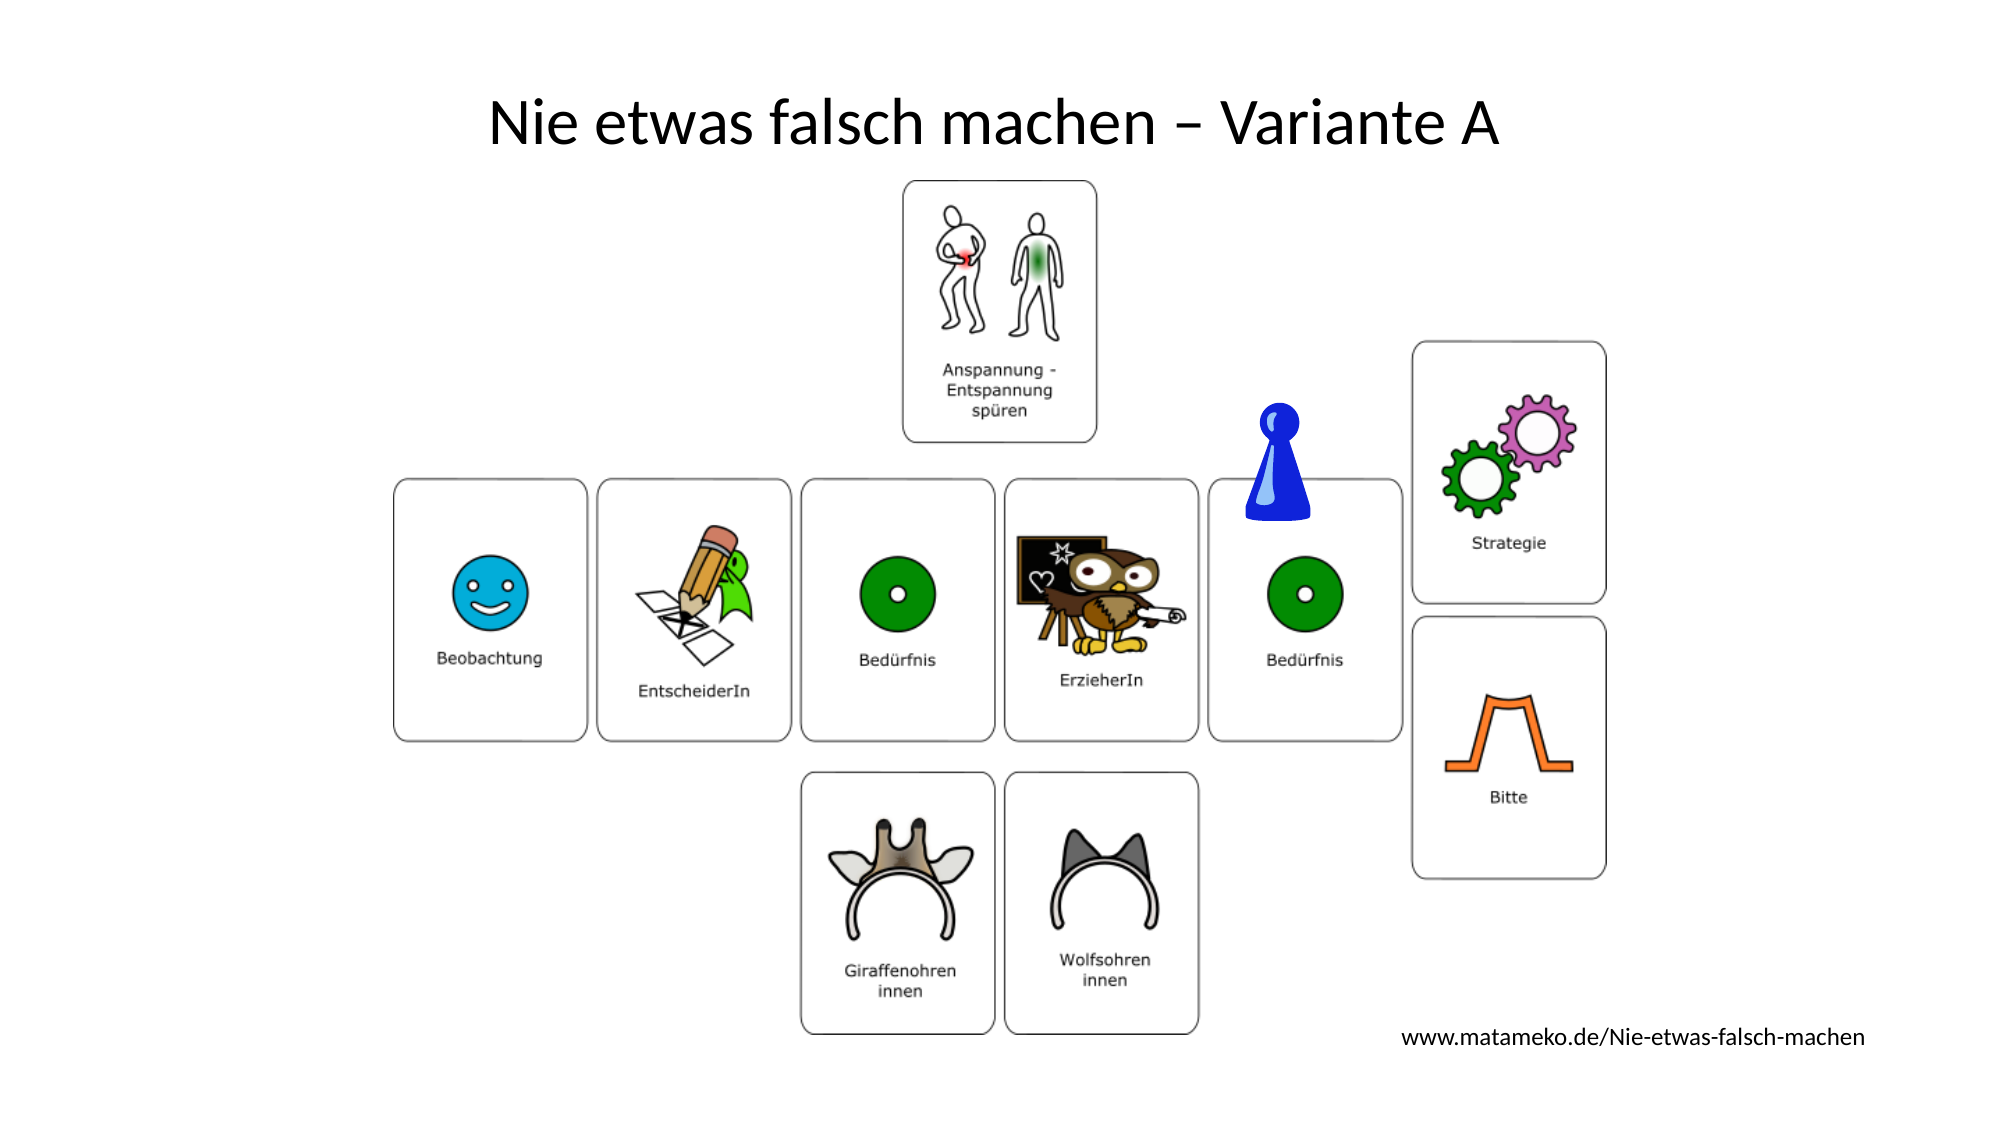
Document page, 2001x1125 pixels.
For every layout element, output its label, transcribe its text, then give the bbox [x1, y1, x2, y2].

picture [393, 180, 1607, 1035]
text_box Nie etwas falsch machen – Variante A [473, 70, 1527, 167]
text_box [1245, 402, 1311, 521]
text_box www.matameko.de/Nie-etwas-falsch-machen [1386, 1013, 1882, 1058]
